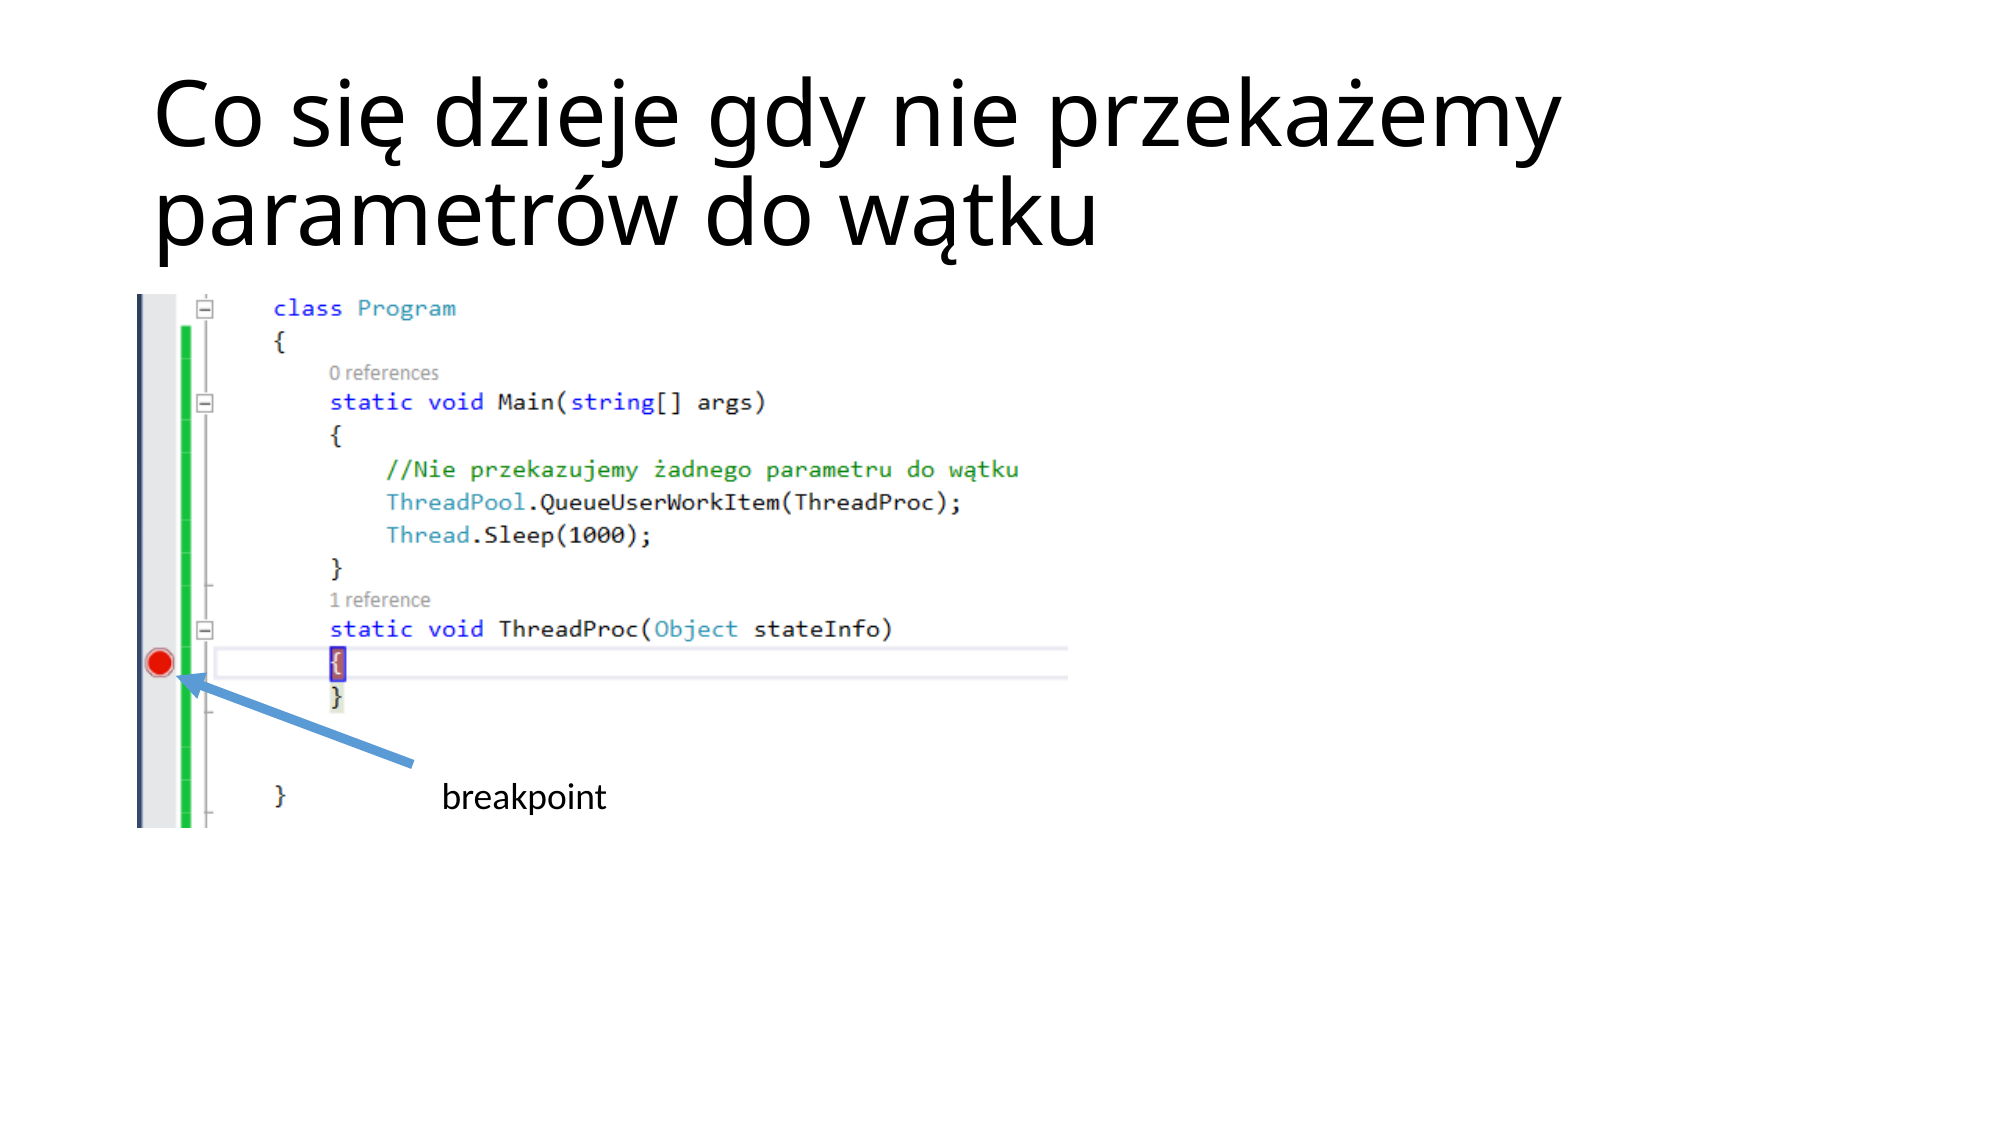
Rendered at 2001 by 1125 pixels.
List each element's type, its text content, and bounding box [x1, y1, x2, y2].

text_box breakpoint [426, 764, 623, 825]
title Co się dzieje gdy nie przekażemy parametrów do wątku [137, 59, 1863, 278]
picture [137, 294, 1068, 828]
